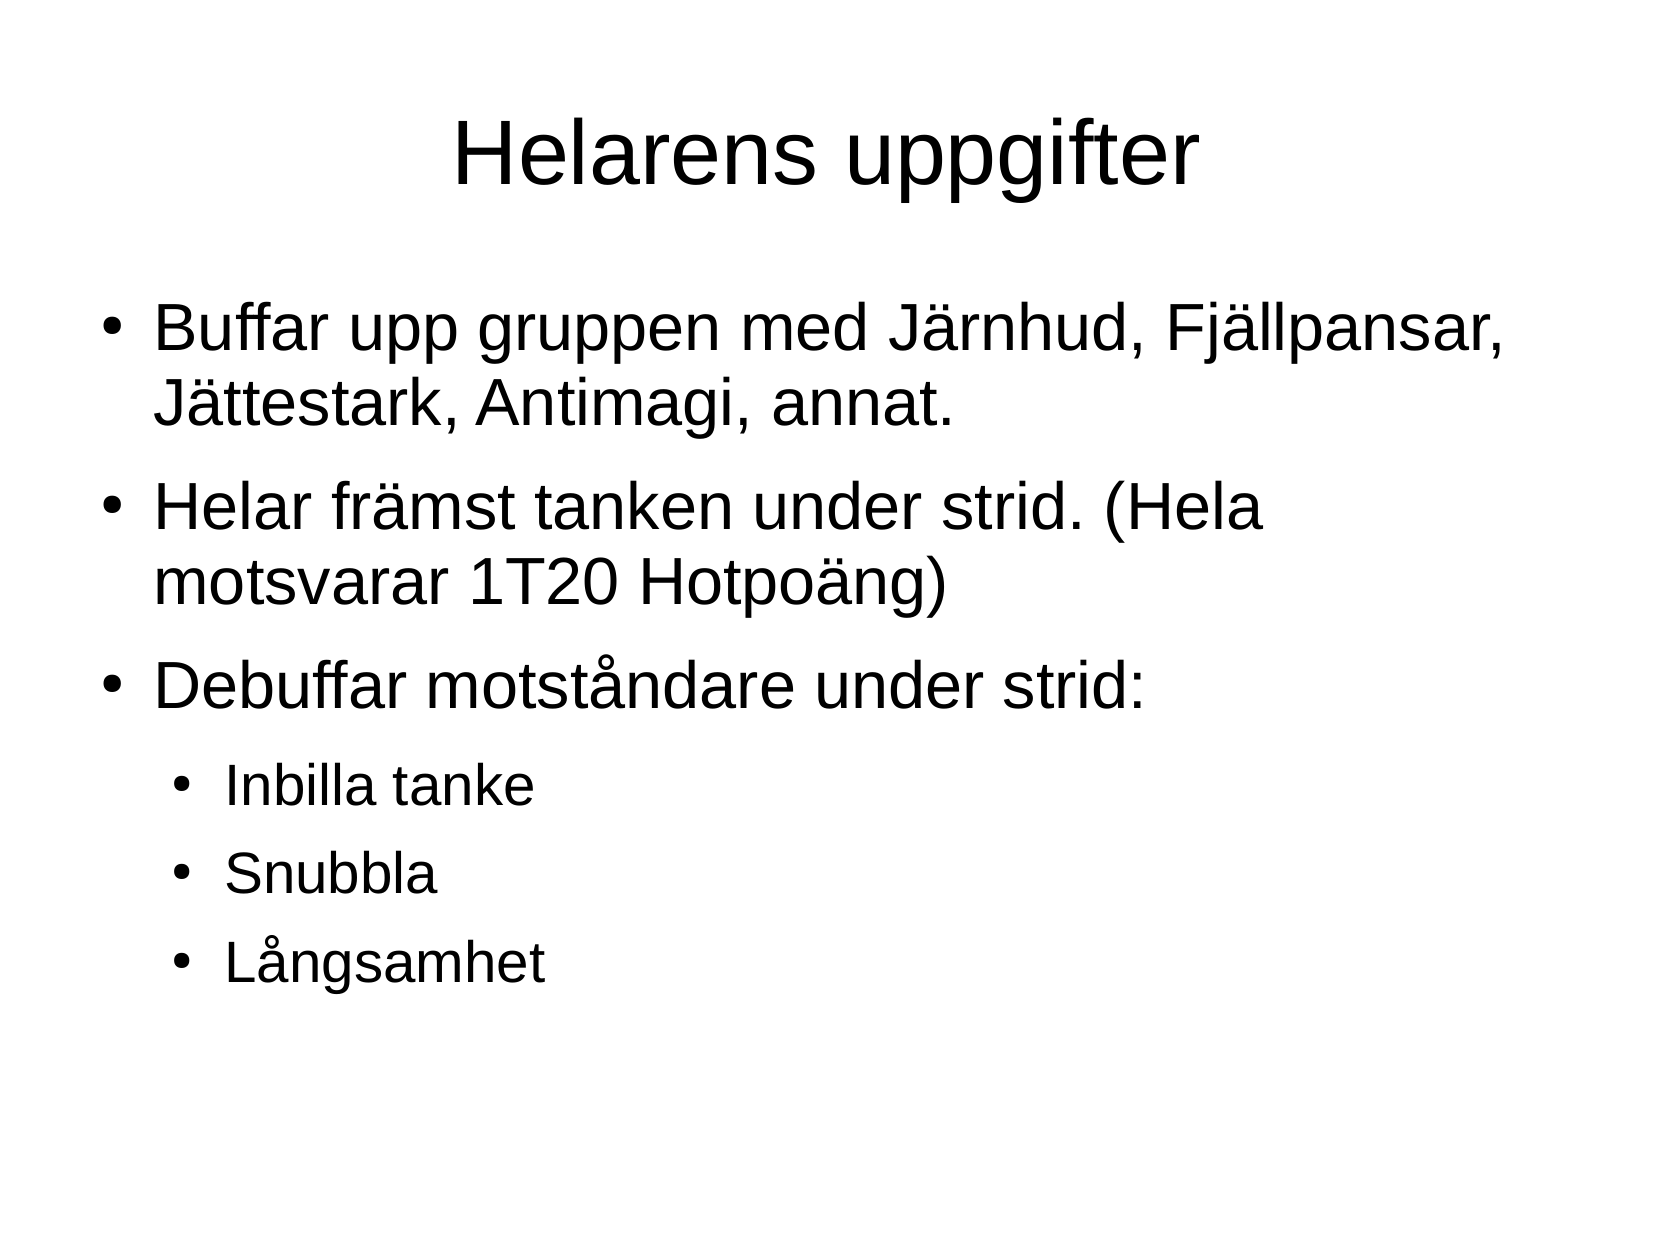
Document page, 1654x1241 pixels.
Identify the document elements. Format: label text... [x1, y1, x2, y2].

list Buffar upp gruppen med Järnhud, Fjällpansar, Jättestark, Antimagi, annat. Helar främst tanken under strid. (Hela motsvarar 1T20 Hotpoäng) Debuffar motståndare under strid: Inbilla tanke Snubbla Långsamhet [82, 290, 1571, 1109]
title Helarens uppgifter [82, 49, 1571, 257]
